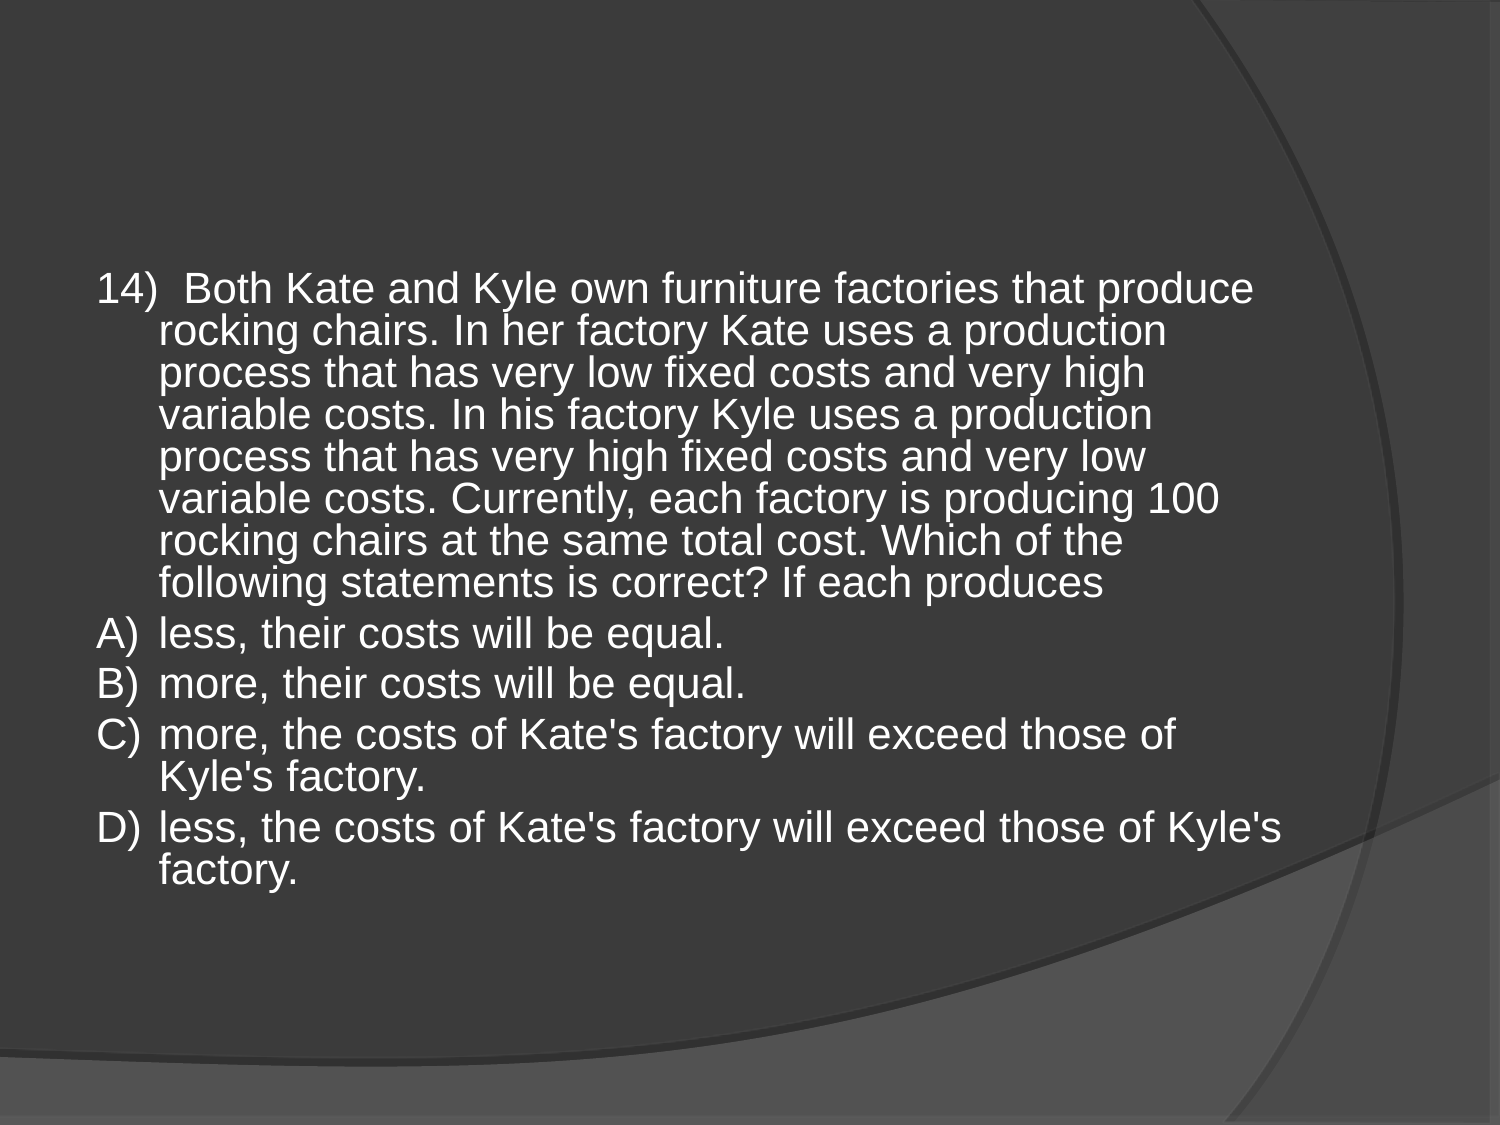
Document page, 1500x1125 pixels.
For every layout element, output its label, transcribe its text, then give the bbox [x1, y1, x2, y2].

list 14) Both Kate and Kyle own furniture factories that produce rocking chairs. In her factory Kate uses a production process that has very low fixed costs and very high variable costs. In his factory Kyle uses a production process that has very high fixed costs and very low variable costs. Currently, each factory is producing 100 rocking chairs at the same total cost. Which of the following statements is correct? If each produces A) less, their costs will be equal. B) more, their costs will be equal. C) more, the costs of Kate's factory will exceed those of Kyle's factory. D) less, the costs of Kate's factory will exceed those of Kyle's factory. [75, 262, 1300, 1005]
